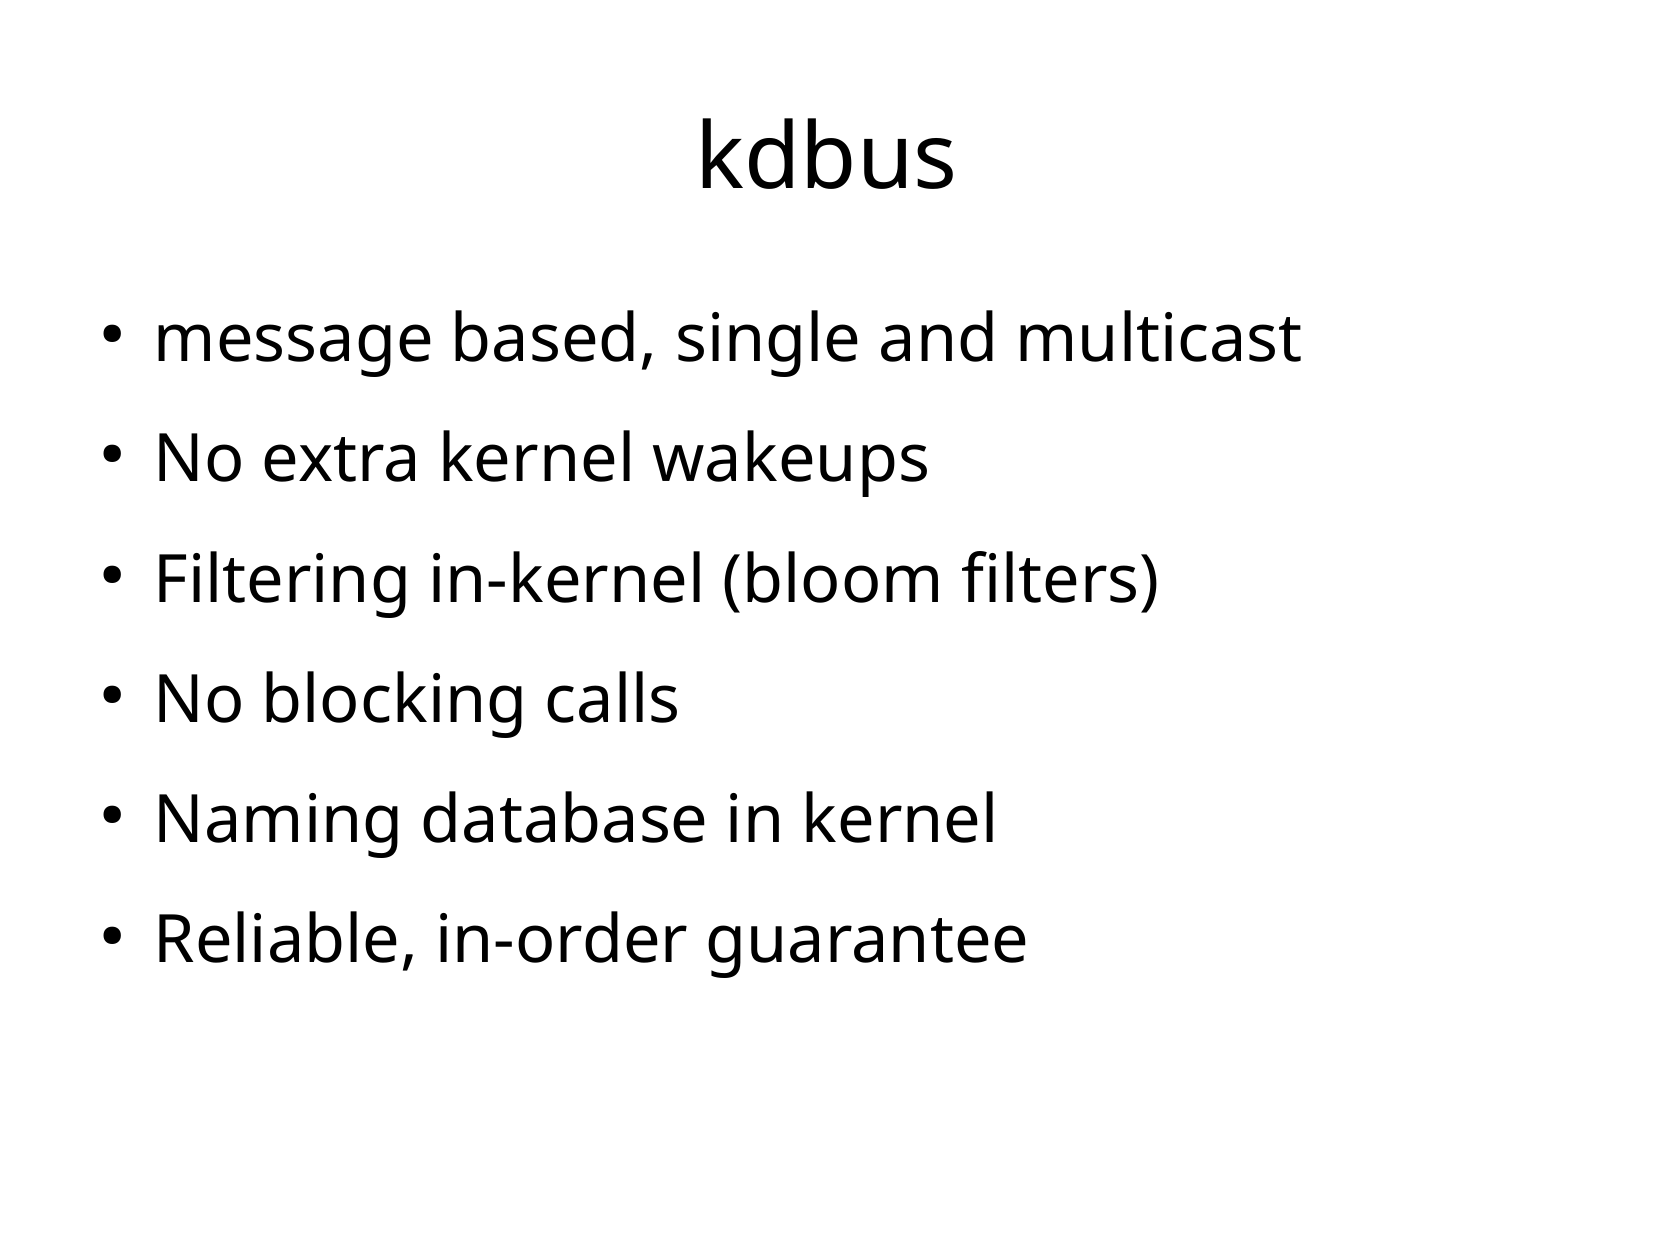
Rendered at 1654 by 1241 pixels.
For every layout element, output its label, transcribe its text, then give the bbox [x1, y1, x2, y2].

title kdbus [82, 49, 1571, 257]
list message based, single and multicast No extra kernel wakeups Filtering in-kernel (bloom filters) No blocking calls Naming database in kernel Reliable, in-order guarantee [82, 290, 1538, 1010]
